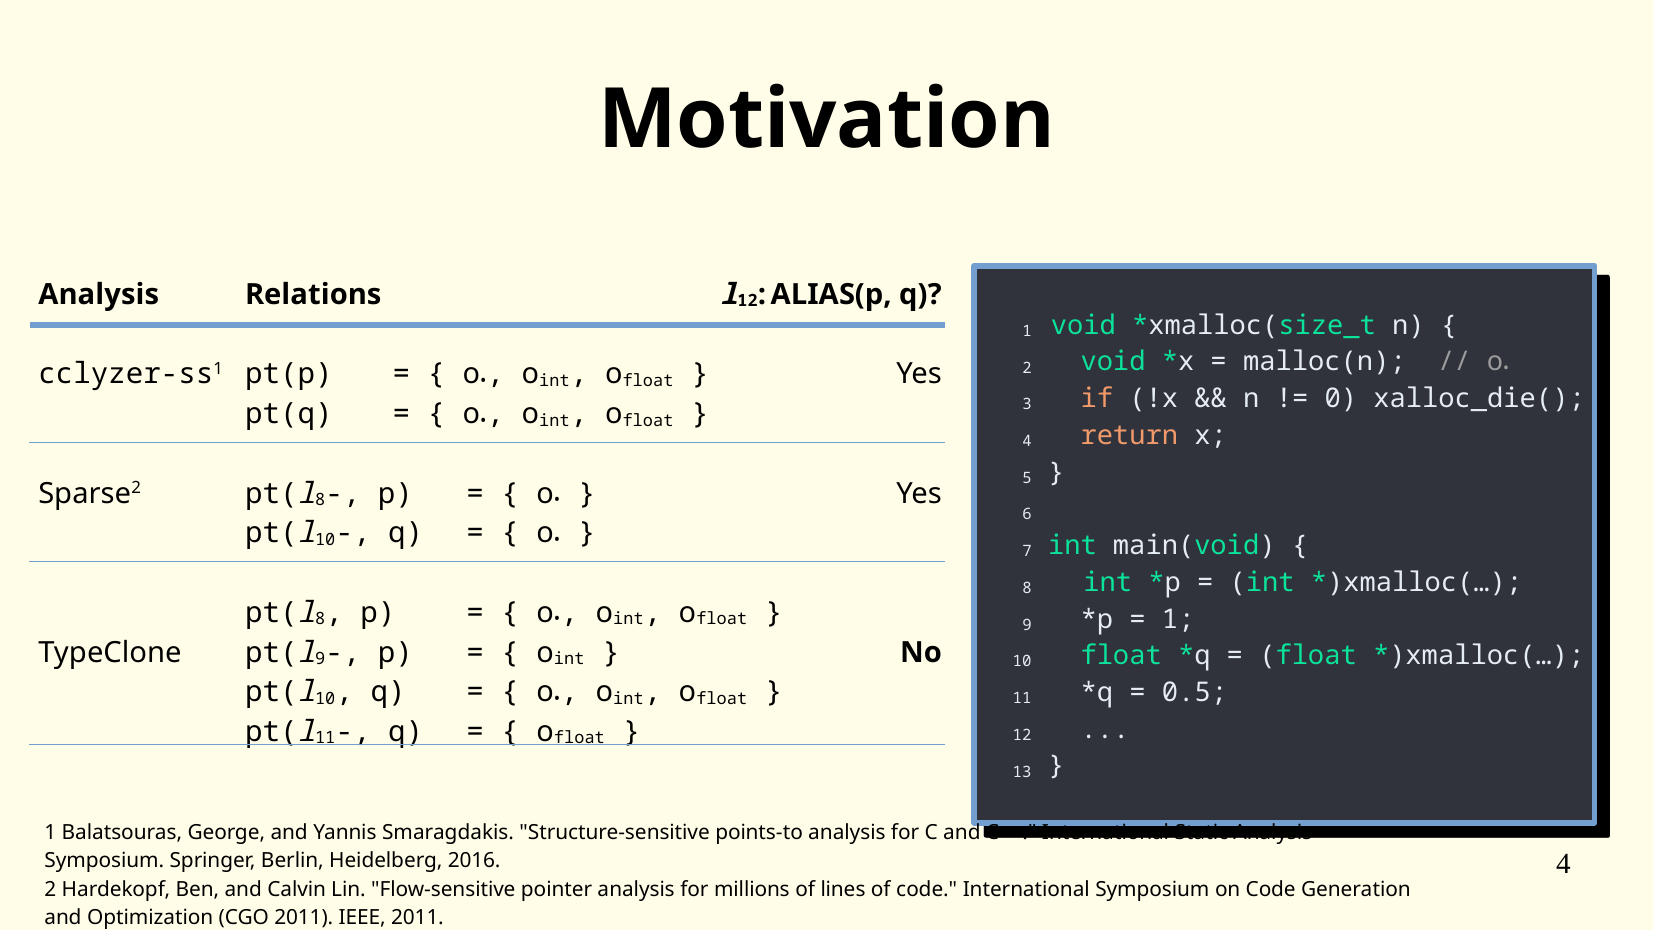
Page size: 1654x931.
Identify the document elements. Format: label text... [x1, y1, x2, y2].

text_box 1 Balatsouras, George, and Yannis Smaragdakis. "Structure-sensitive points-to analysis for C and C++." International Static Analysis Symposium. Springer, Berlin, Heidelberg, 2016. 2 Hardekopf, Ben, and Calvin Lin. "Flow-sensitive pointer analysis for millions of lines of code." International Symposium on Code Generation and Optimization (CGO 2011). IEEE, 2011. [29, 810, 1447, 931]
text_box l12: ALIAS(p, q)? Yes Yes No [679, 265, 957, 699]
text_box 1 void *xmalloc(size_t n) { 2 void *x = malloc(n); // o• 3 if (!x && n != 0) xalloc_die(); 4 return x; 5 } 6 7 int main(void) { 8 int *p = (int *)xmalloc(…); 9 *p = 1; 10 float *q = (float *)xmalloc(…); 11 *q = 0.5; 12 ... 13 } [974, 265, 1595, 801]
text_box Relations pt(p) = { o•, oint, ofloat } pt(q) = { o•, oint, ofloat } pt(l8-, p) = { o• } pt(l10-, q) = { o• } pt(l8, p) = { o•, oint, ofloat } pt(l9-, p) = { oint } pt(l10, q) = { o•, oint, ofloat } pt(l11-, q) = { ofloat } [230, 265, 679, 322]
title Motivation [82, 37, 1571, 193]
text_box Relations pt(p) = { o•, oint, ofloat } pt(q) = { o•, oint, ofloat } pt(l8-, p) = { o• } pt(l10-, q) = { o• } pt(l8, p) = { o•, oint, ofloat } pt(l9-, p) = { oint } pt(l10, q) = { o•, oint, ofloat } pt(l11-, q) = { ofloat } [230, 328, 886, 810]
text_box Analysis cclyzer-ss1 -- Sparse2 -- -- -- TypeClone [23, 265, 230, 669]
